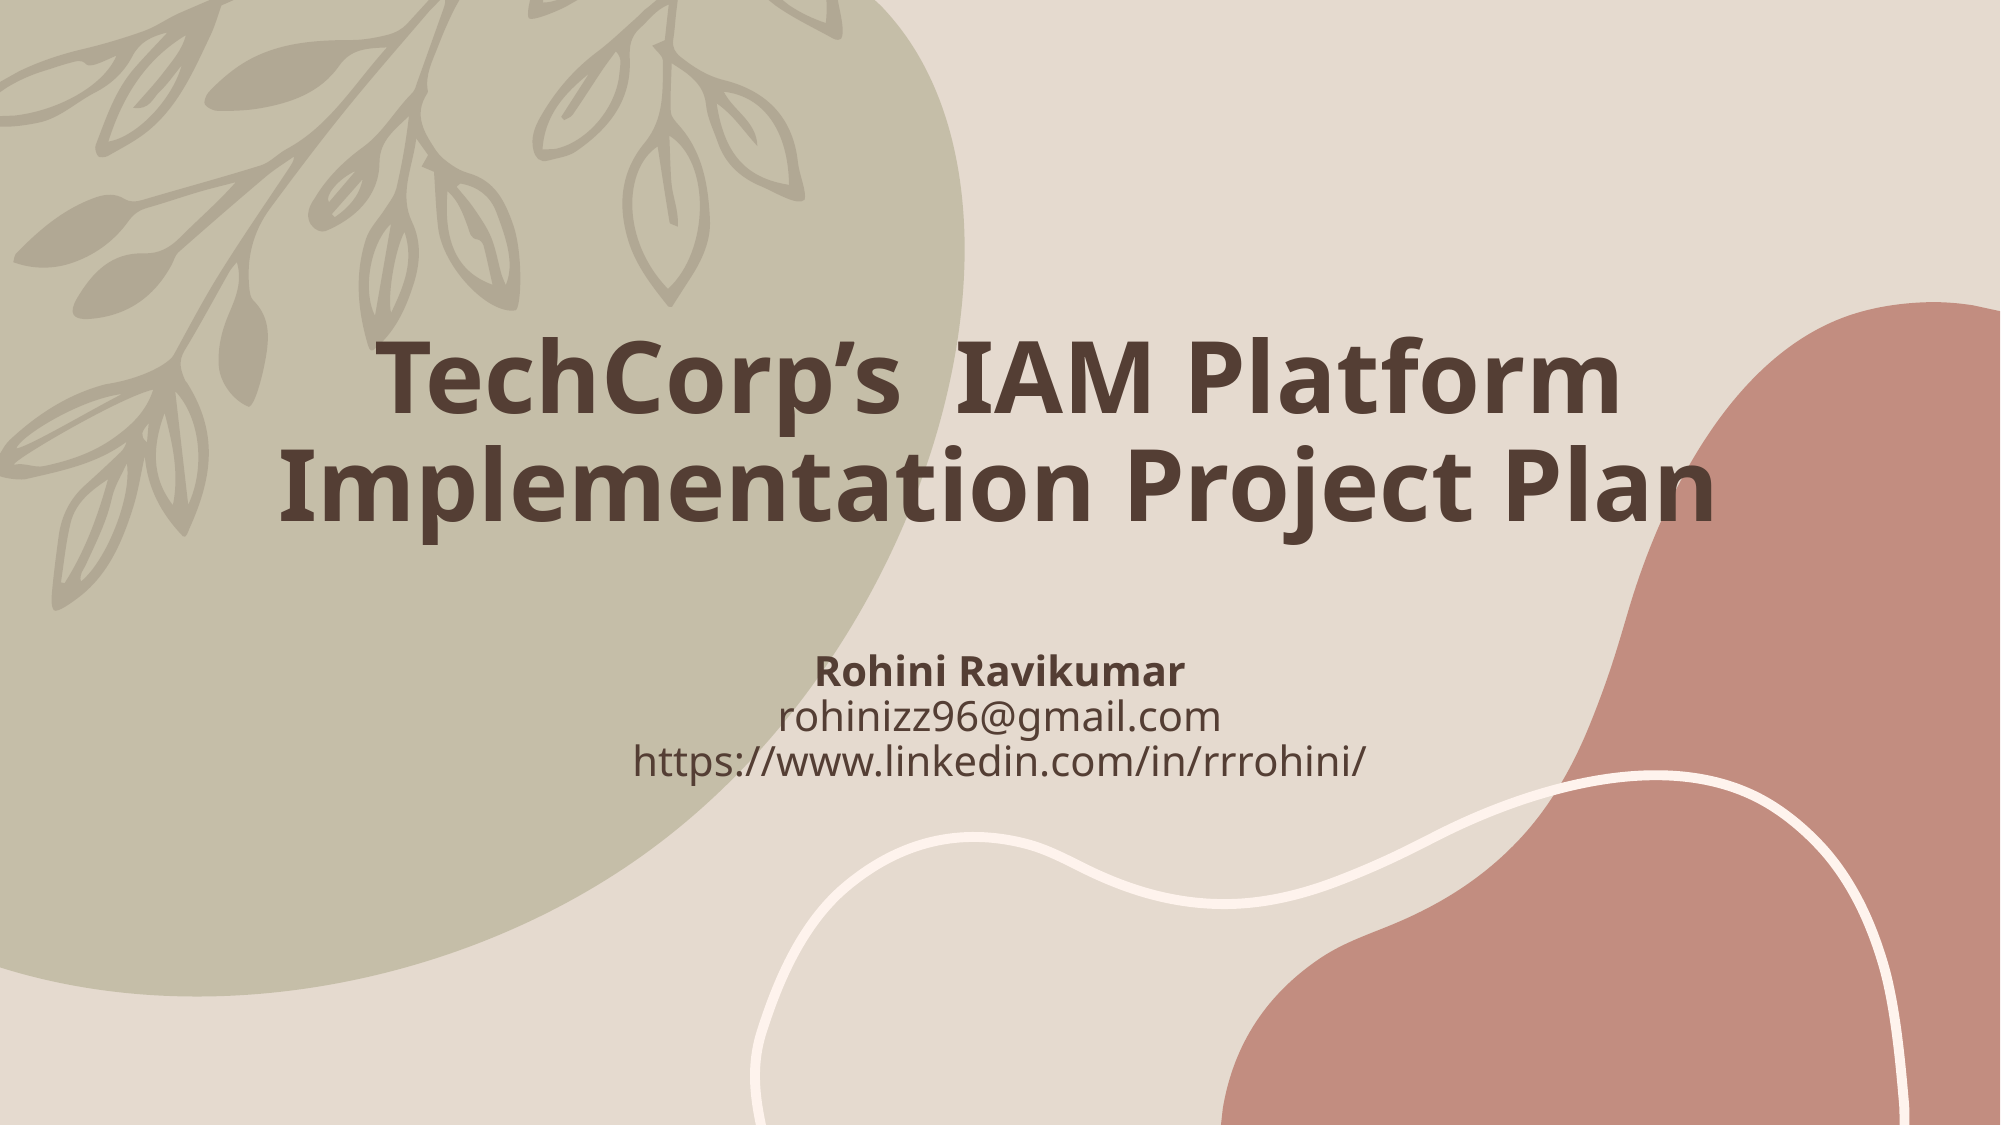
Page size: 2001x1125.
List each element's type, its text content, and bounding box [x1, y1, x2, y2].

title TechCorp’s IAM Platform Implementation Project Plan Rohini Ravikumar rohinizz96@gmail.com https://www.linkedin.com/in/rrrohini/ [150, 149, 1850, 976]
